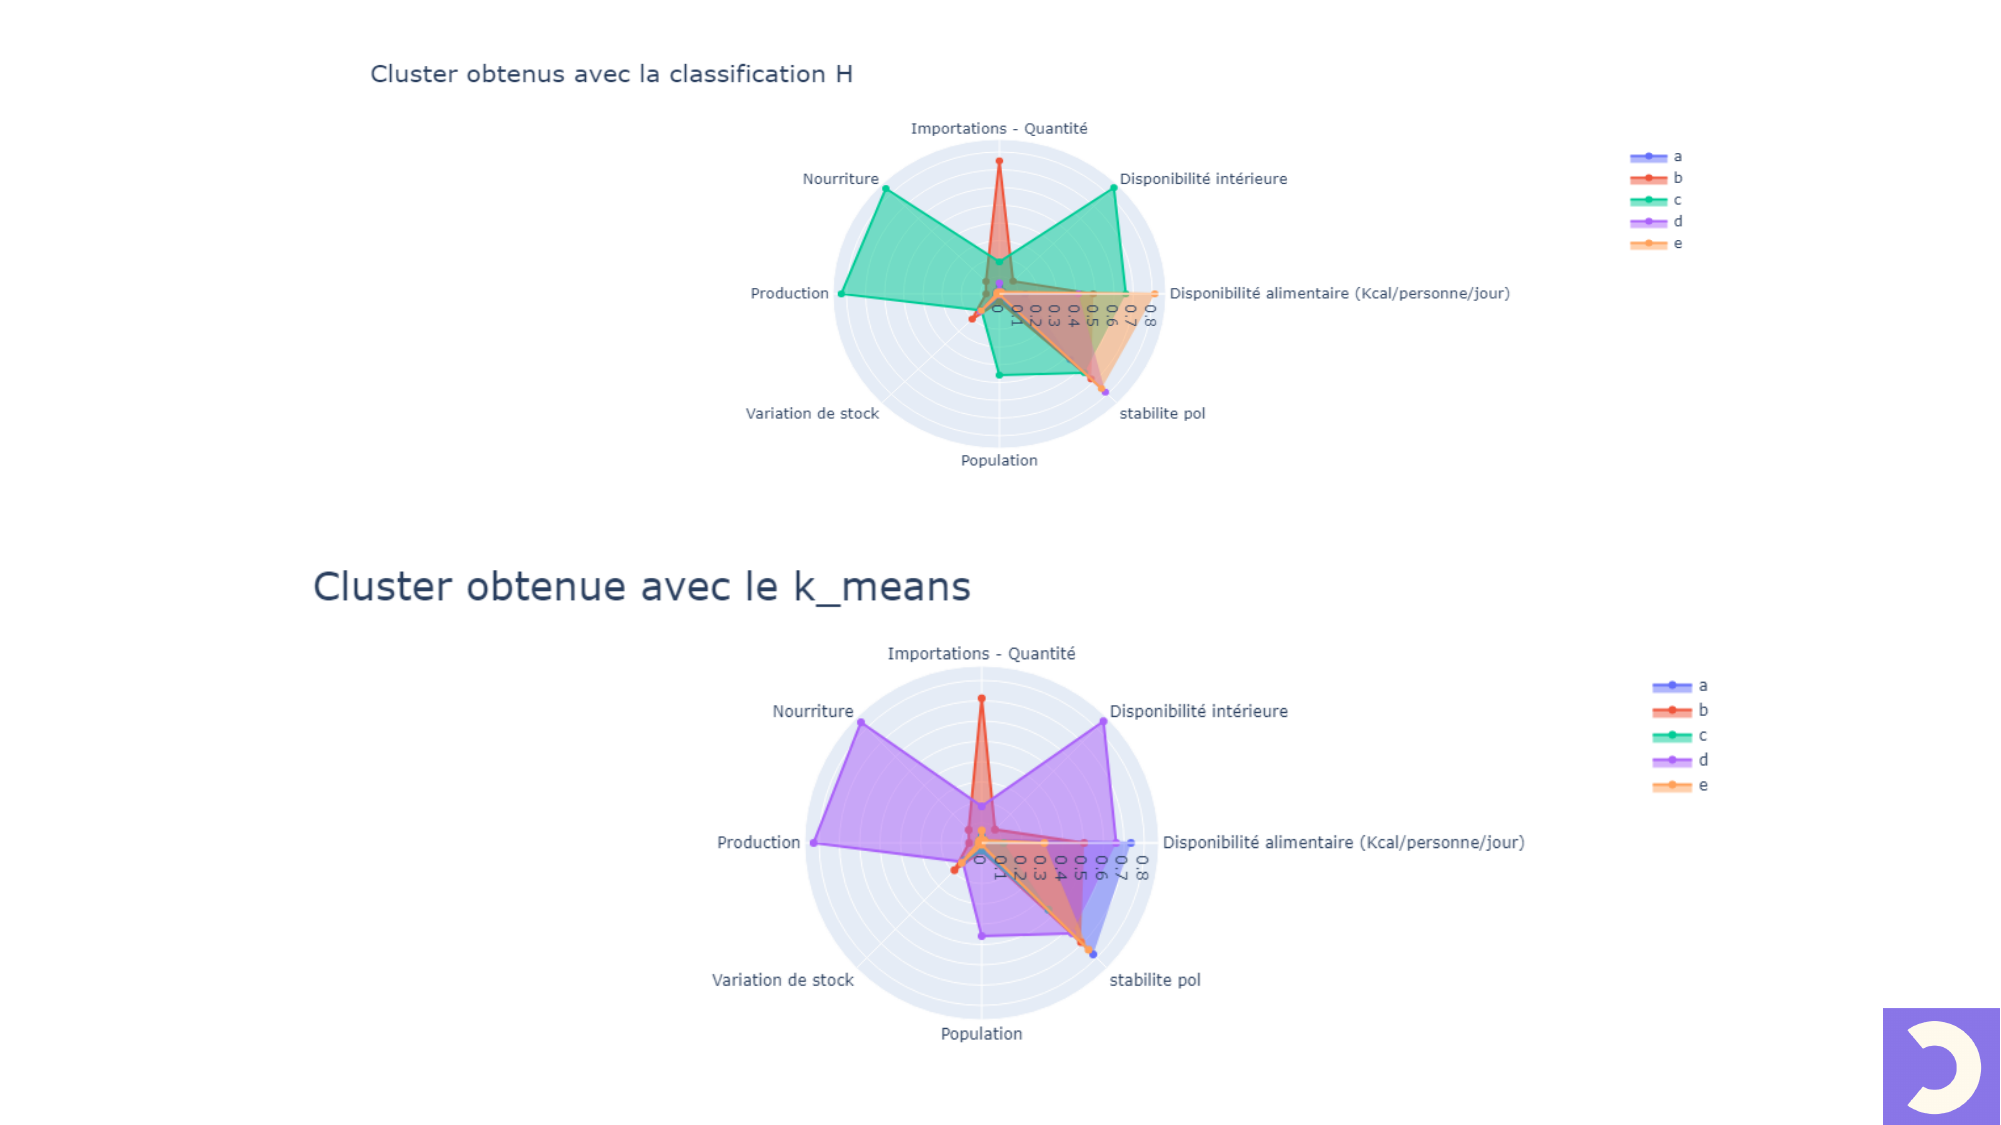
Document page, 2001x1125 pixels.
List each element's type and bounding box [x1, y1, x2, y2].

picture [238, 25, 1731, 1125]
picture [1883, 1008, 2000, 1125]
